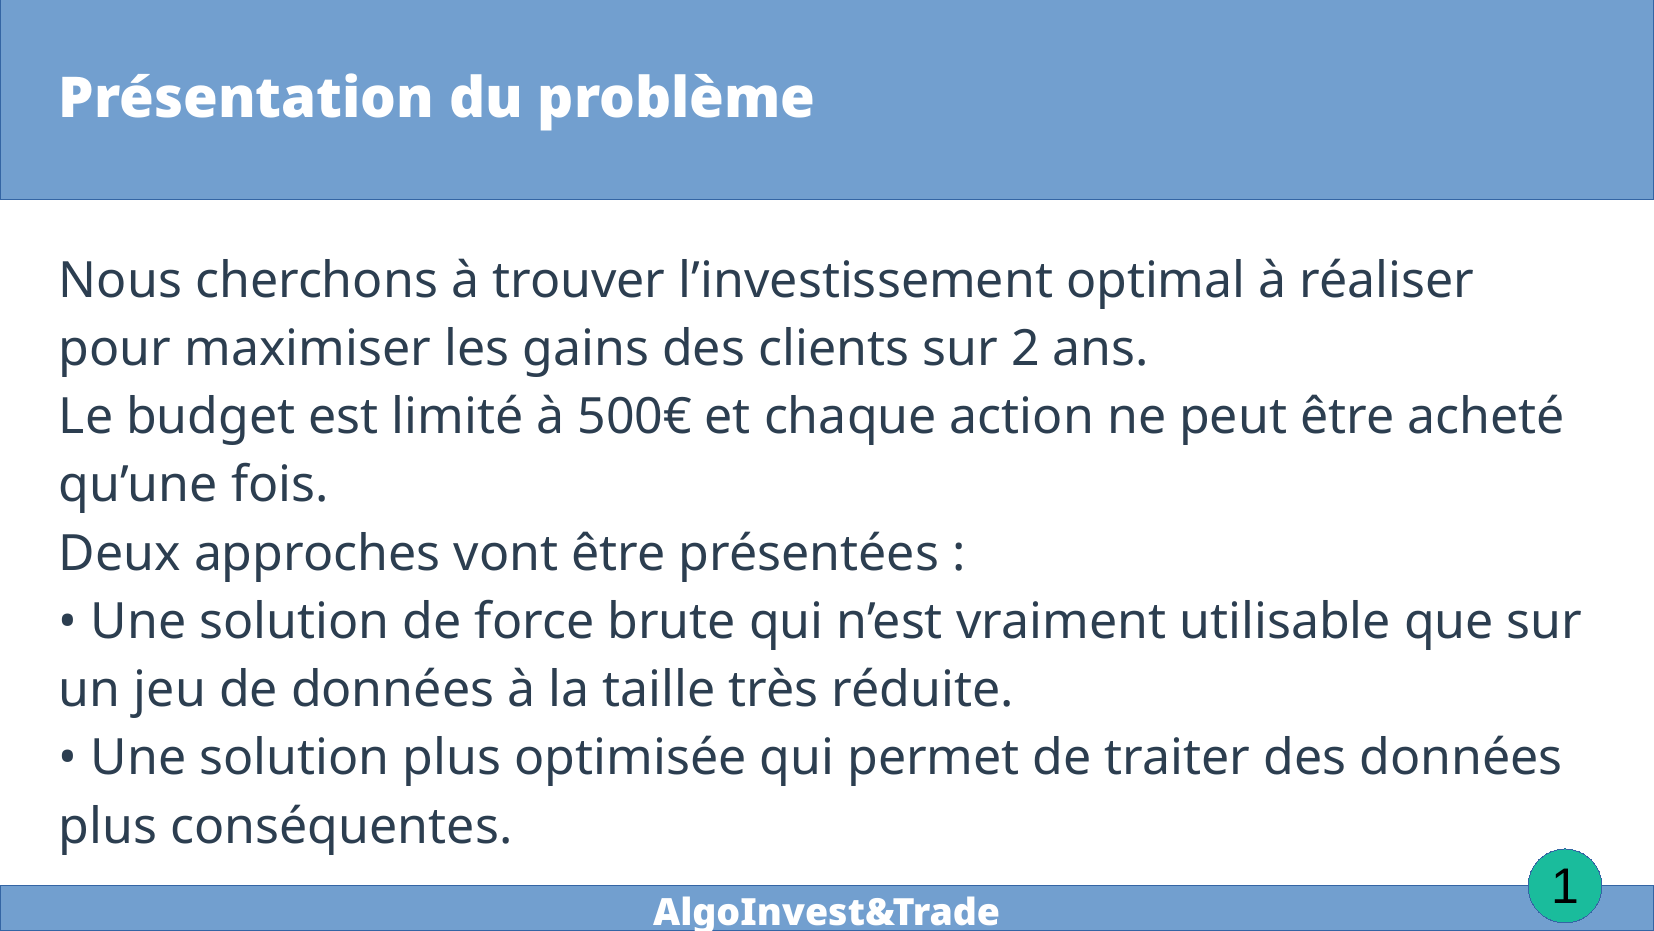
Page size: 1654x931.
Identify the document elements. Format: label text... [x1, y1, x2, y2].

title Présentation du problème [59, 37, 1595, 155]
subtitle Nous cherchons à trouver l’investissement optimal à réaliser pour maximiser les gains des clients sur 2 ans. Le budget est limité à 500€ et chaque action ne peut être acheté qu’une fois. Deux approches vont être présentées : • Une solution de force brute qui n’est vraiment utilisable que sur un jeu de données à la taille très réduite. • Une solution plus optimisée qui permet de traiter des données plus conséquentes. [59, 243, 1595, 874]
